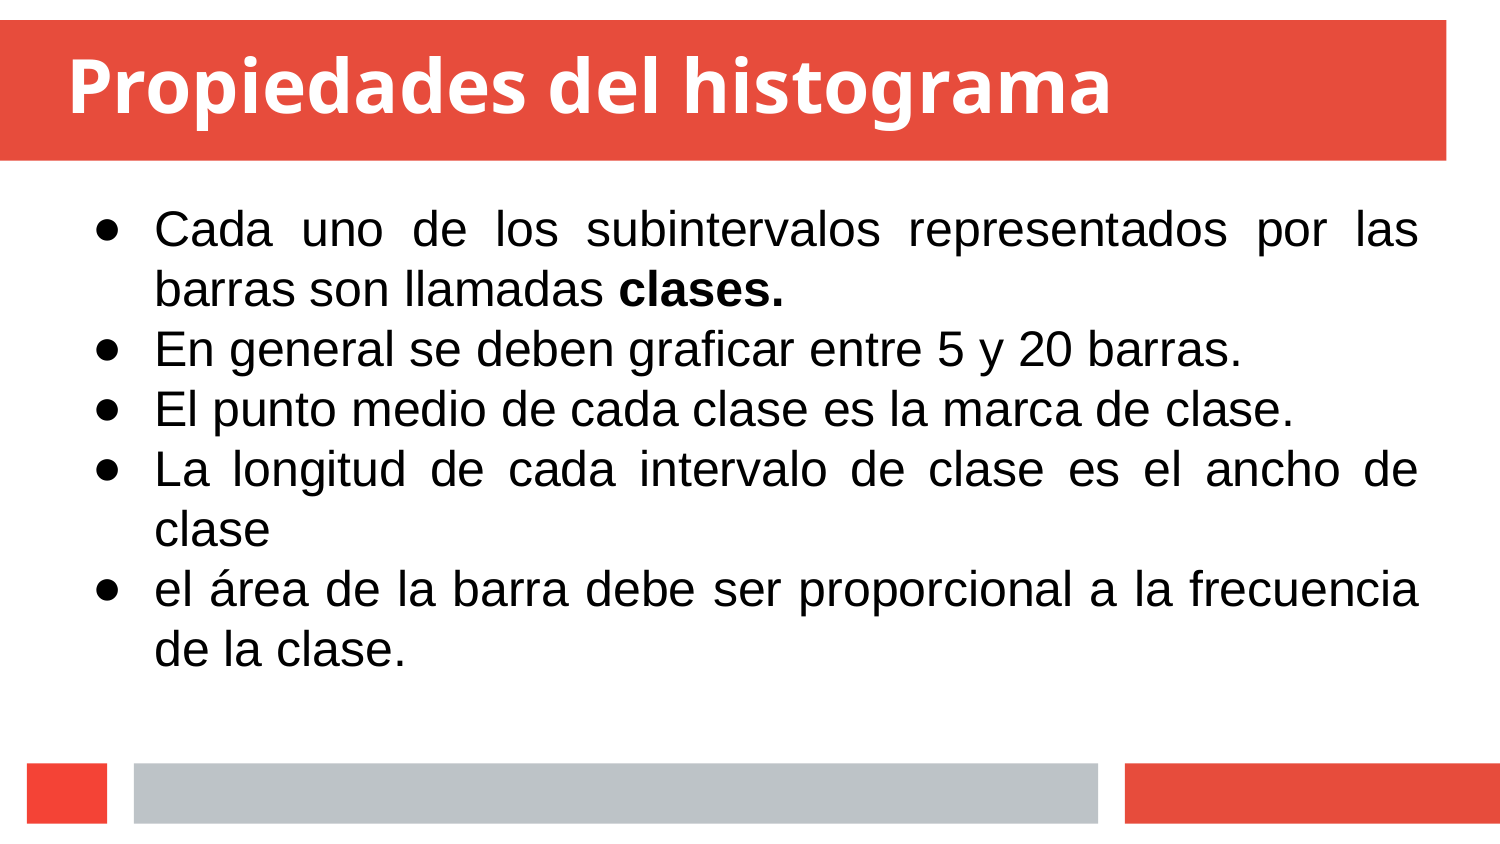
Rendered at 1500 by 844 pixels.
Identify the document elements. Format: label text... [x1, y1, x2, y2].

subtitle Cada uno de los subintervalos representados por las barras son llamadas clases. En general se deben graficar entre 5 y 20 barras. El punto medio de cada clase es la marca de clase. La longitud de cada intervalo de clase es el ancho de clase el área de la barra debe ser proporcional a la frecuencia de la clase. [66, 184, 1433, 707]
title Propiedades del histograma [53, 40, 1447, 141]
